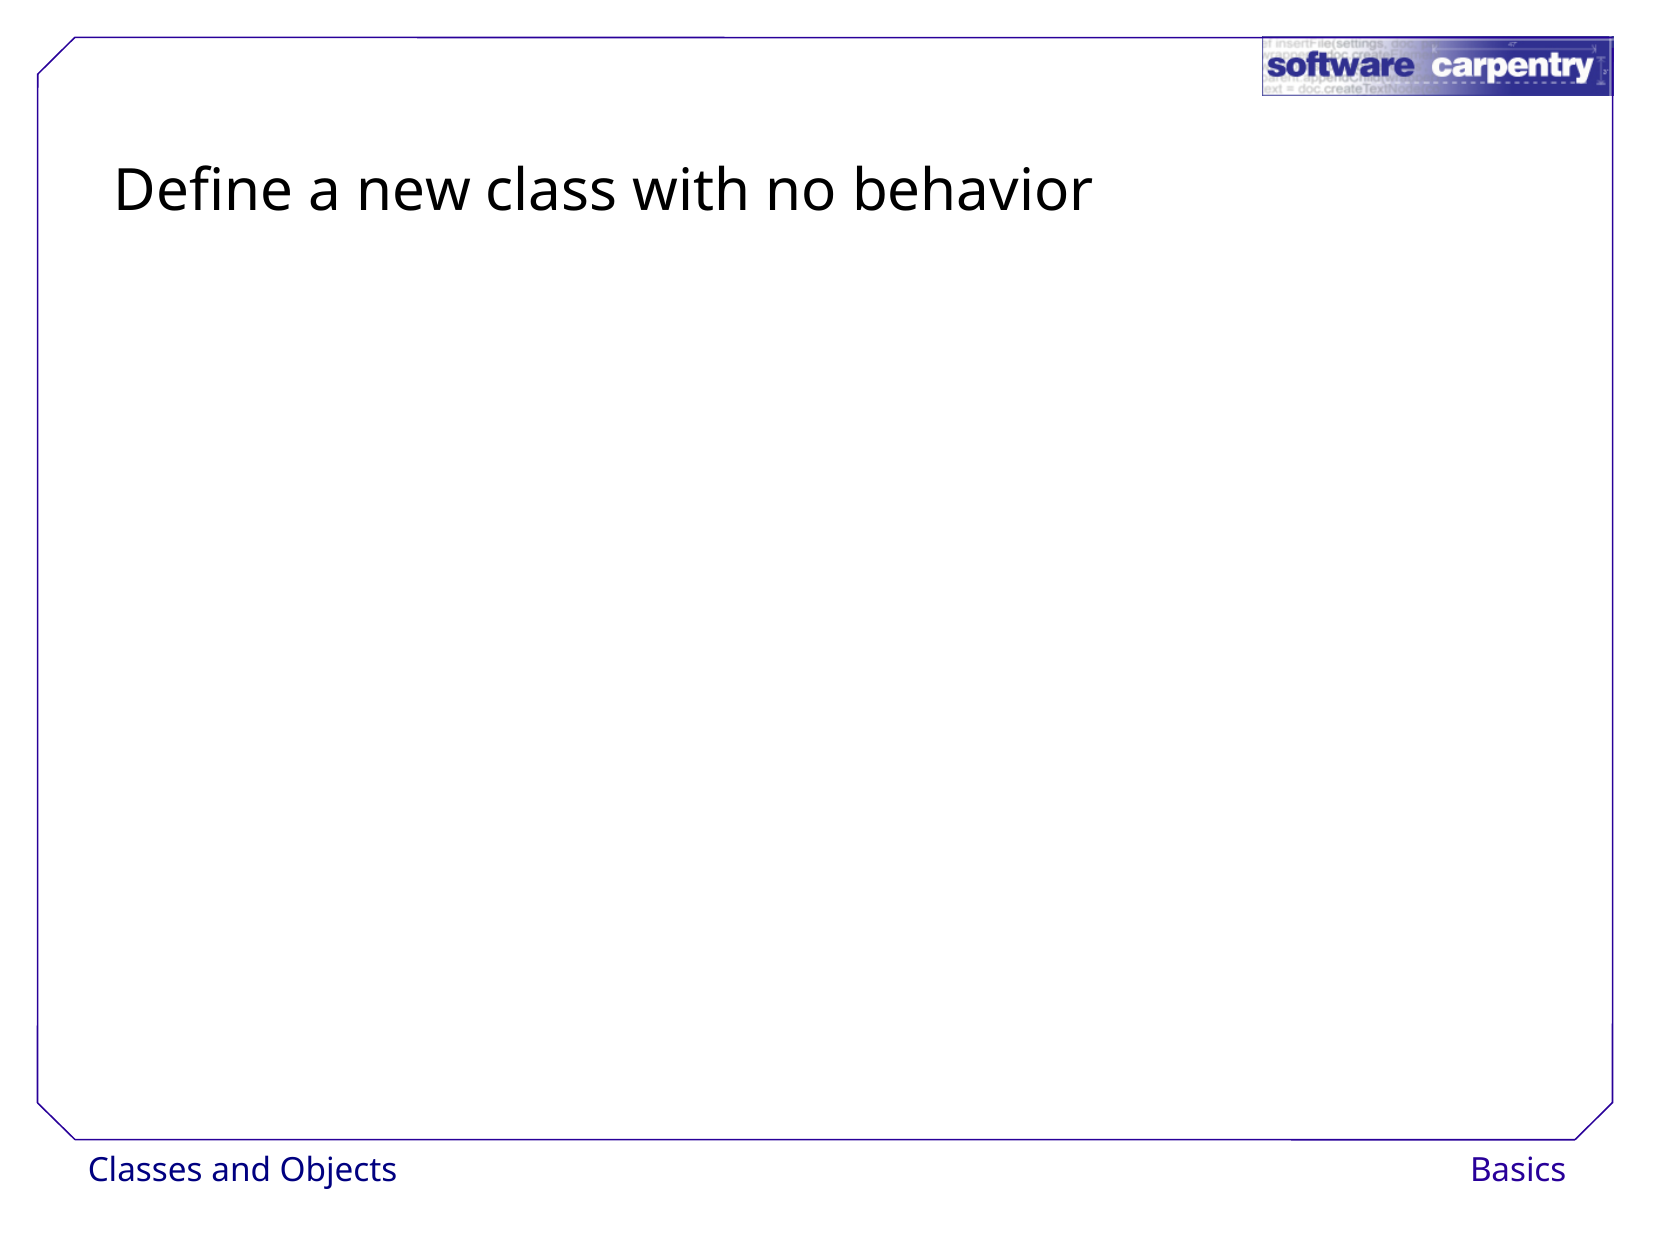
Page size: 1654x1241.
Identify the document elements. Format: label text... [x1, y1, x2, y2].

text_box Define a new class with no behavior [99, 109, 1517, 231]
picture [1262, 36, 1614, 96]
